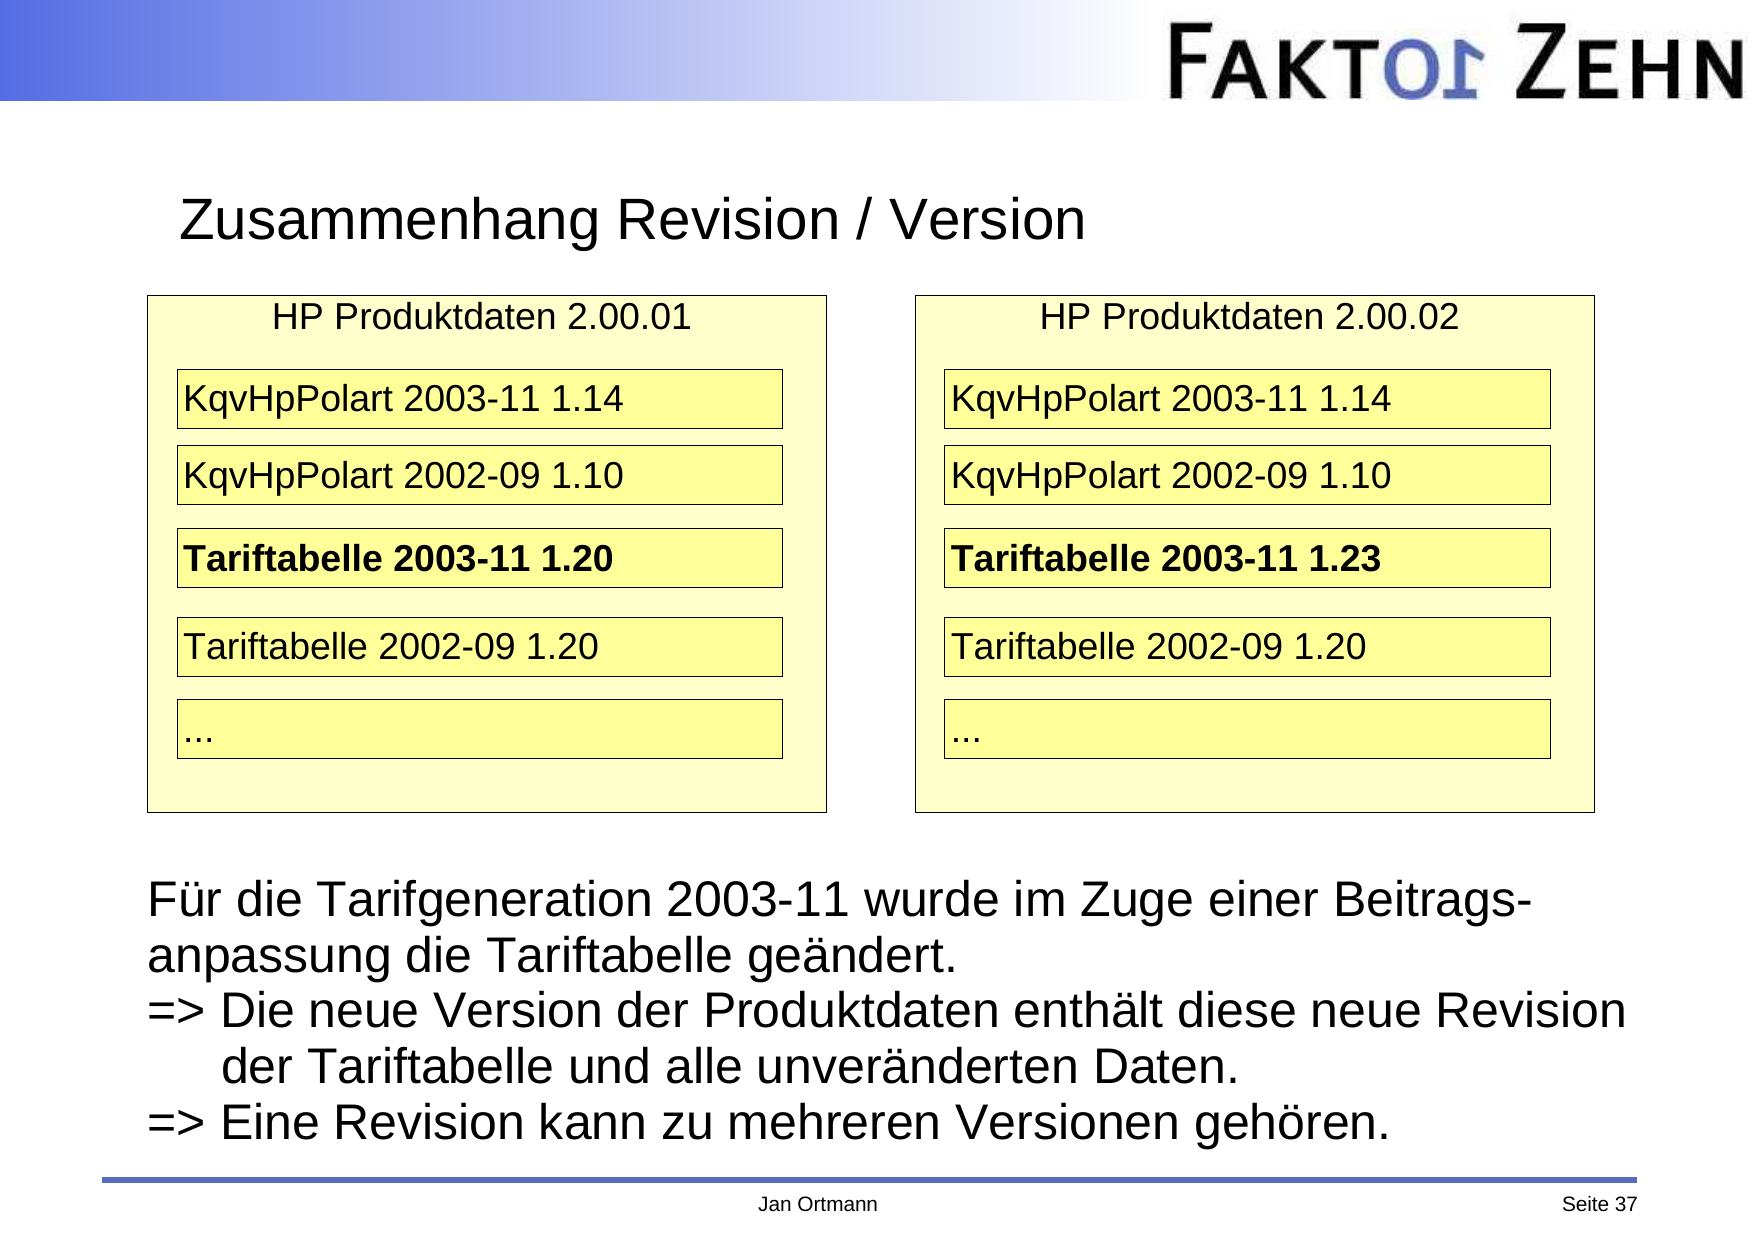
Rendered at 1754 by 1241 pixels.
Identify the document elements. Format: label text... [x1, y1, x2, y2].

text_box Tariftabelle 2002-09 1.20 [944, 617, 1551, 677]
text_box HP Produktdaten 2.00.01 [147, 295, 827, 813]
text_box Tariftabelle 2003-11 1.20 [177, 528, 783, 588]
text_box KqvHpPolart 2002-09 1.10 [177, 445, 783, 505]
text_box Tariftabelle 2003-11 1.23 [944, 528, 1551, 588]
text_box ... [944, 699, 1551, 759]
title Zusammenhang Revision / Version [179, 142, 1576, 296]
text_box KqvHpPolart 2003-11 1.14 [944, 369, 1551, 429]
text_box KqvHpPolart 2003-11 1.14 [177, 369, 783, 429]
text_box ... [177, 699, 783, 759]
text_box Tariftabelle 2002-09 1.20 [177, 617, 783, 677]
text_box HP Produktdaten 2.00.02 [915, 295, 1595, 813]
text_box Für die Tarifgeneration 2003-11 wurde im Zuge einer Beitrags- anpassung die Tariftabelle geändert. => Die neue Version der Produktdaten enthält diese neue Revision der Tariftabelle und alle unveränderten Daten. => Eine Revision kann zu mehreren Versionen gehören. [147, 871, 1629, 1150]
picture [1162, 7, 1752, 100]
text_box KqvHpPolart 2002-09 1.10 [944, 445, 1551, 505]
